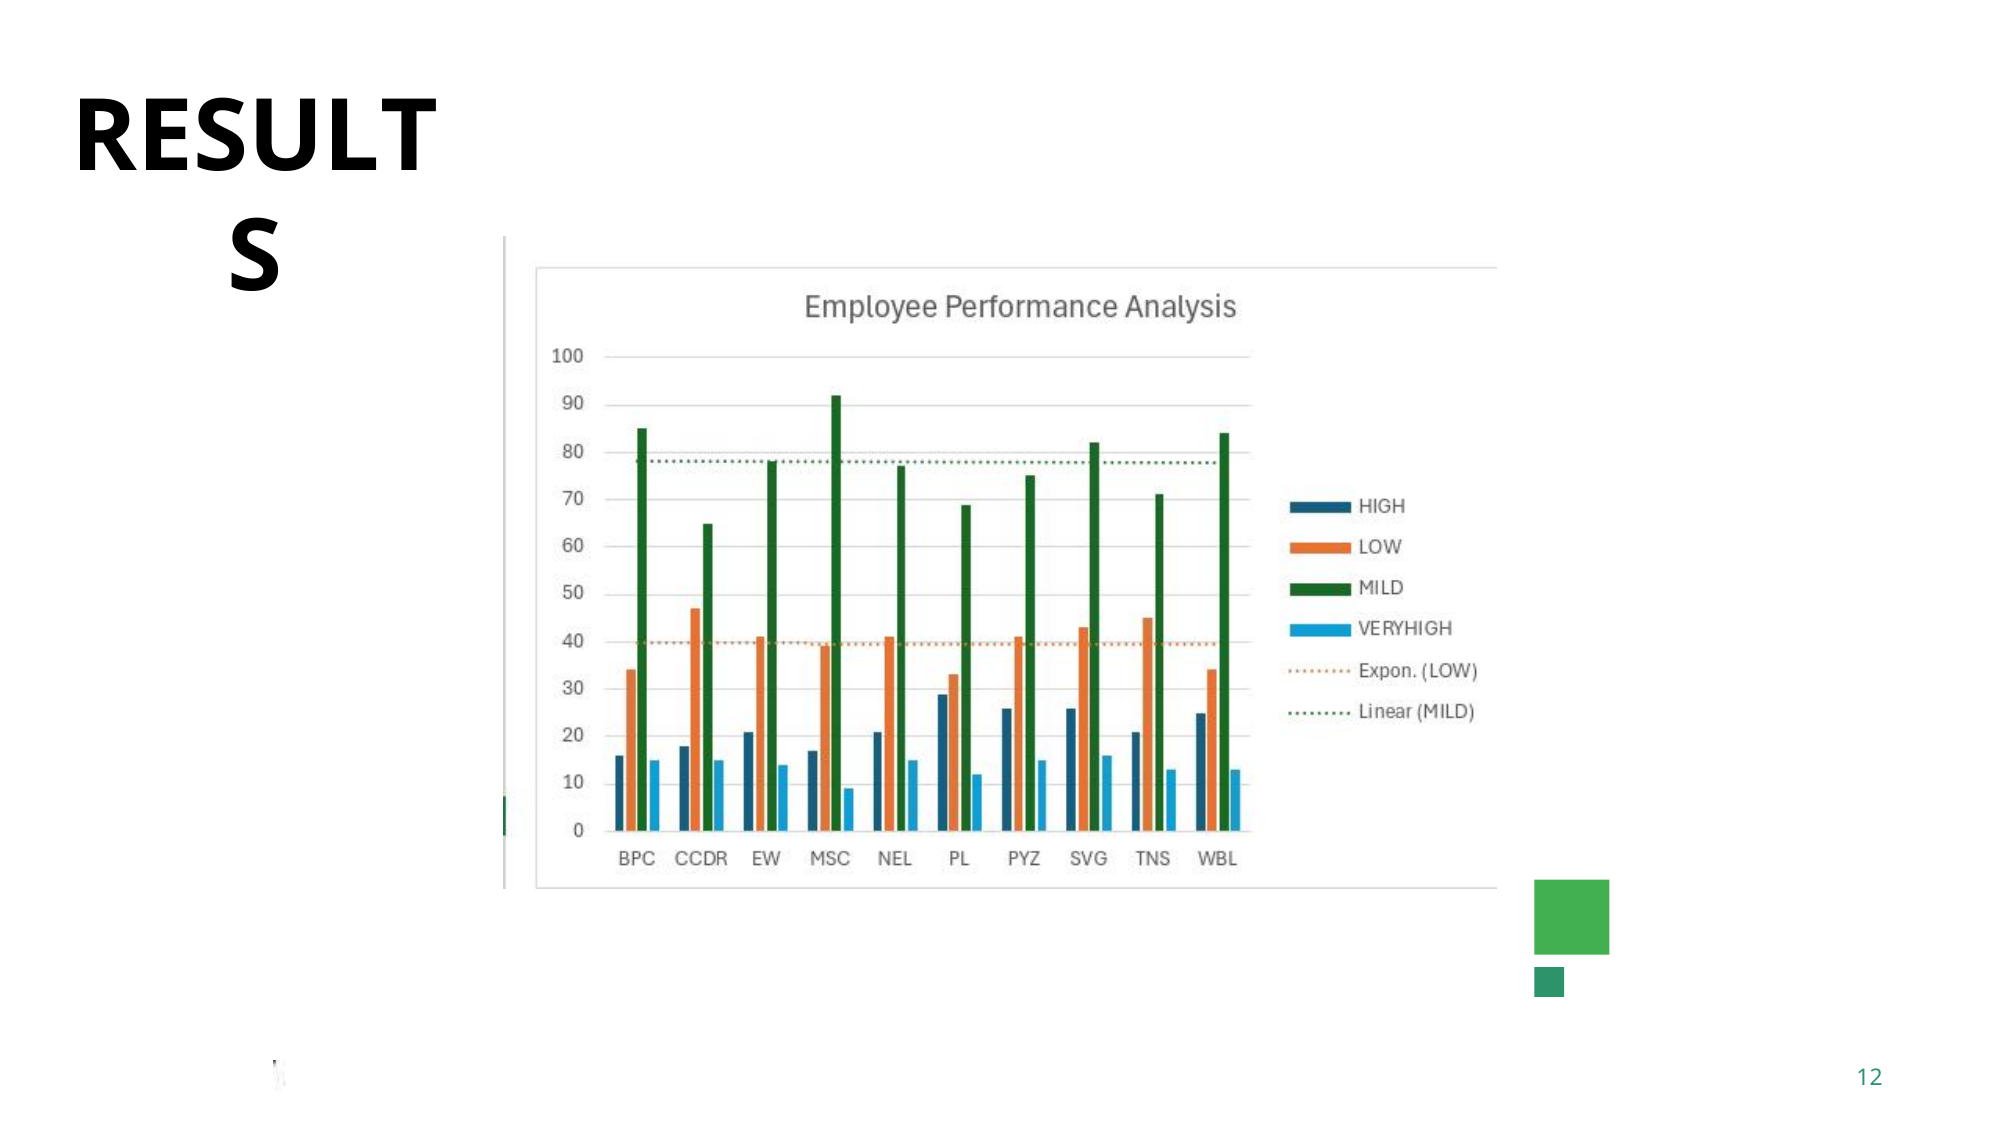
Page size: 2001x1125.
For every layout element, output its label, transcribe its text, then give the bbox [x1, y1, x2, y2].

text_box 12 [1849, 1061, 1888, 1094]
text_box [1534, 879, 1610, 955]
picture [503, 236, 1497, 889]
title RESULTS [69, 68, 469, 193]
text_box [1534, 967, 1565, 997]
picture [273, 1060, 286, 1091]
